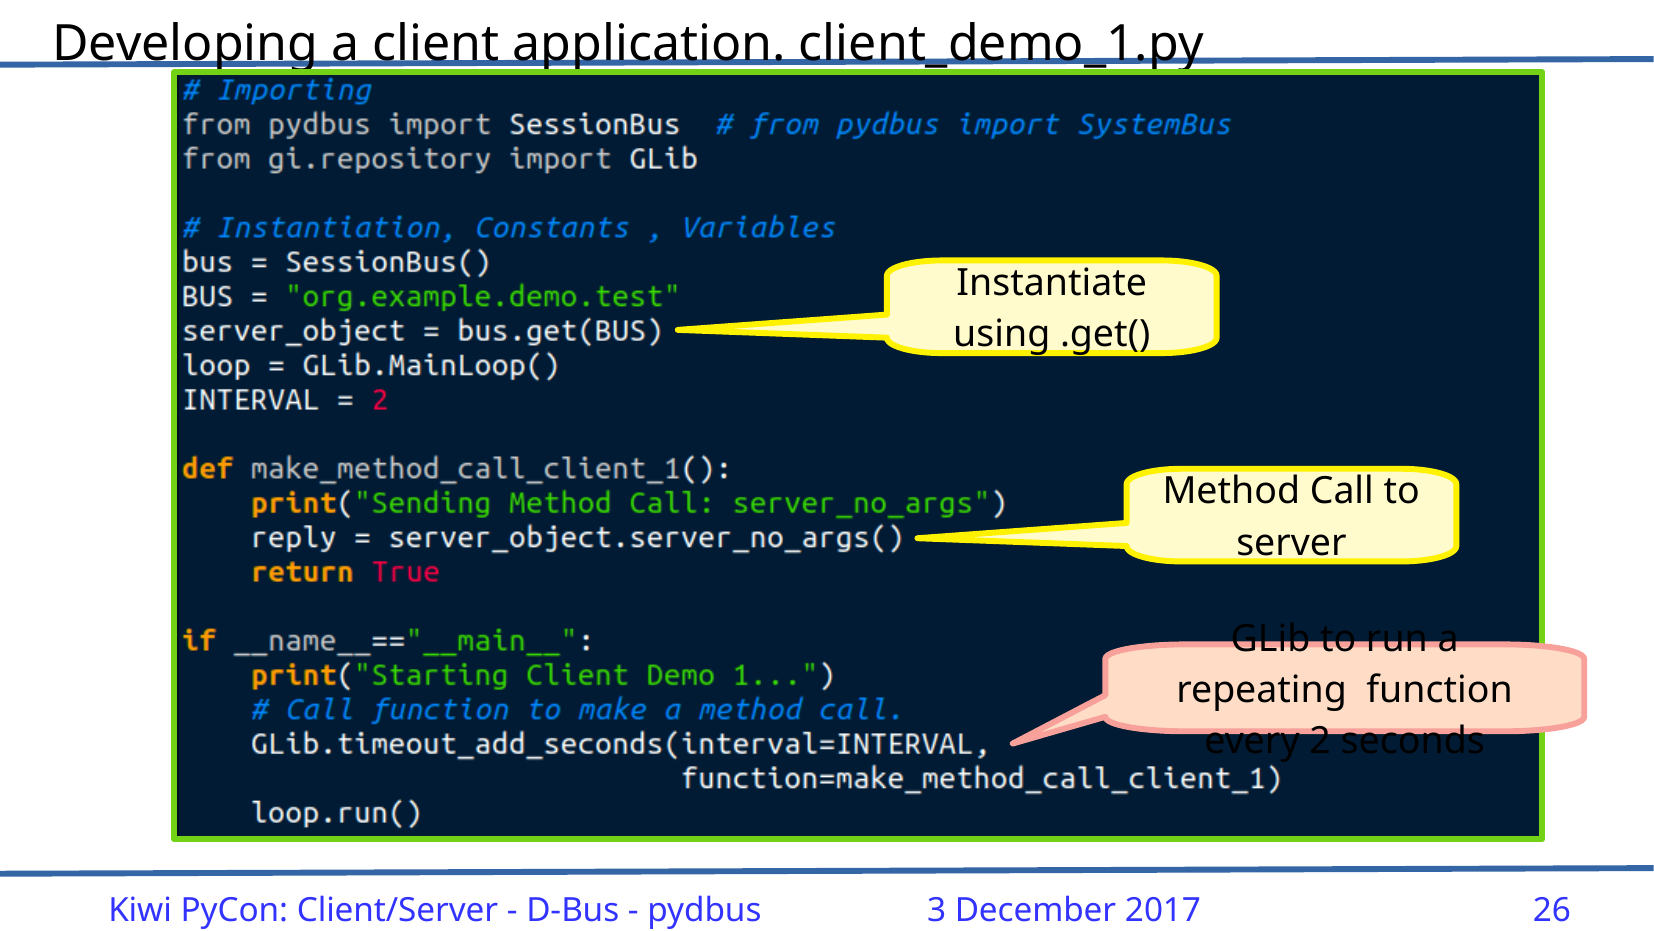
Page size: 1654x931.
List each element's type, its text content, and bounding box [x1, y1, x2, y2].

text_box Method Call to server [917, 468, 1457, 562]
text_box Developing a client application. client_demo_1.py [37, 0, 1540, 76]
picture [1293, 633, 1305, 644]
picture [1448, 735, 1460, 751]
text_box Instantiate using .get() [677, 260, 1217, 354]
picture [1410, 633, 1421, 644]
picture [1338, 633, 1350, 644]
text_box GLib to run a repeating function every 2 seconds [1012, 644, 1585, 744]
picture [176, 75, 1540, 837]
